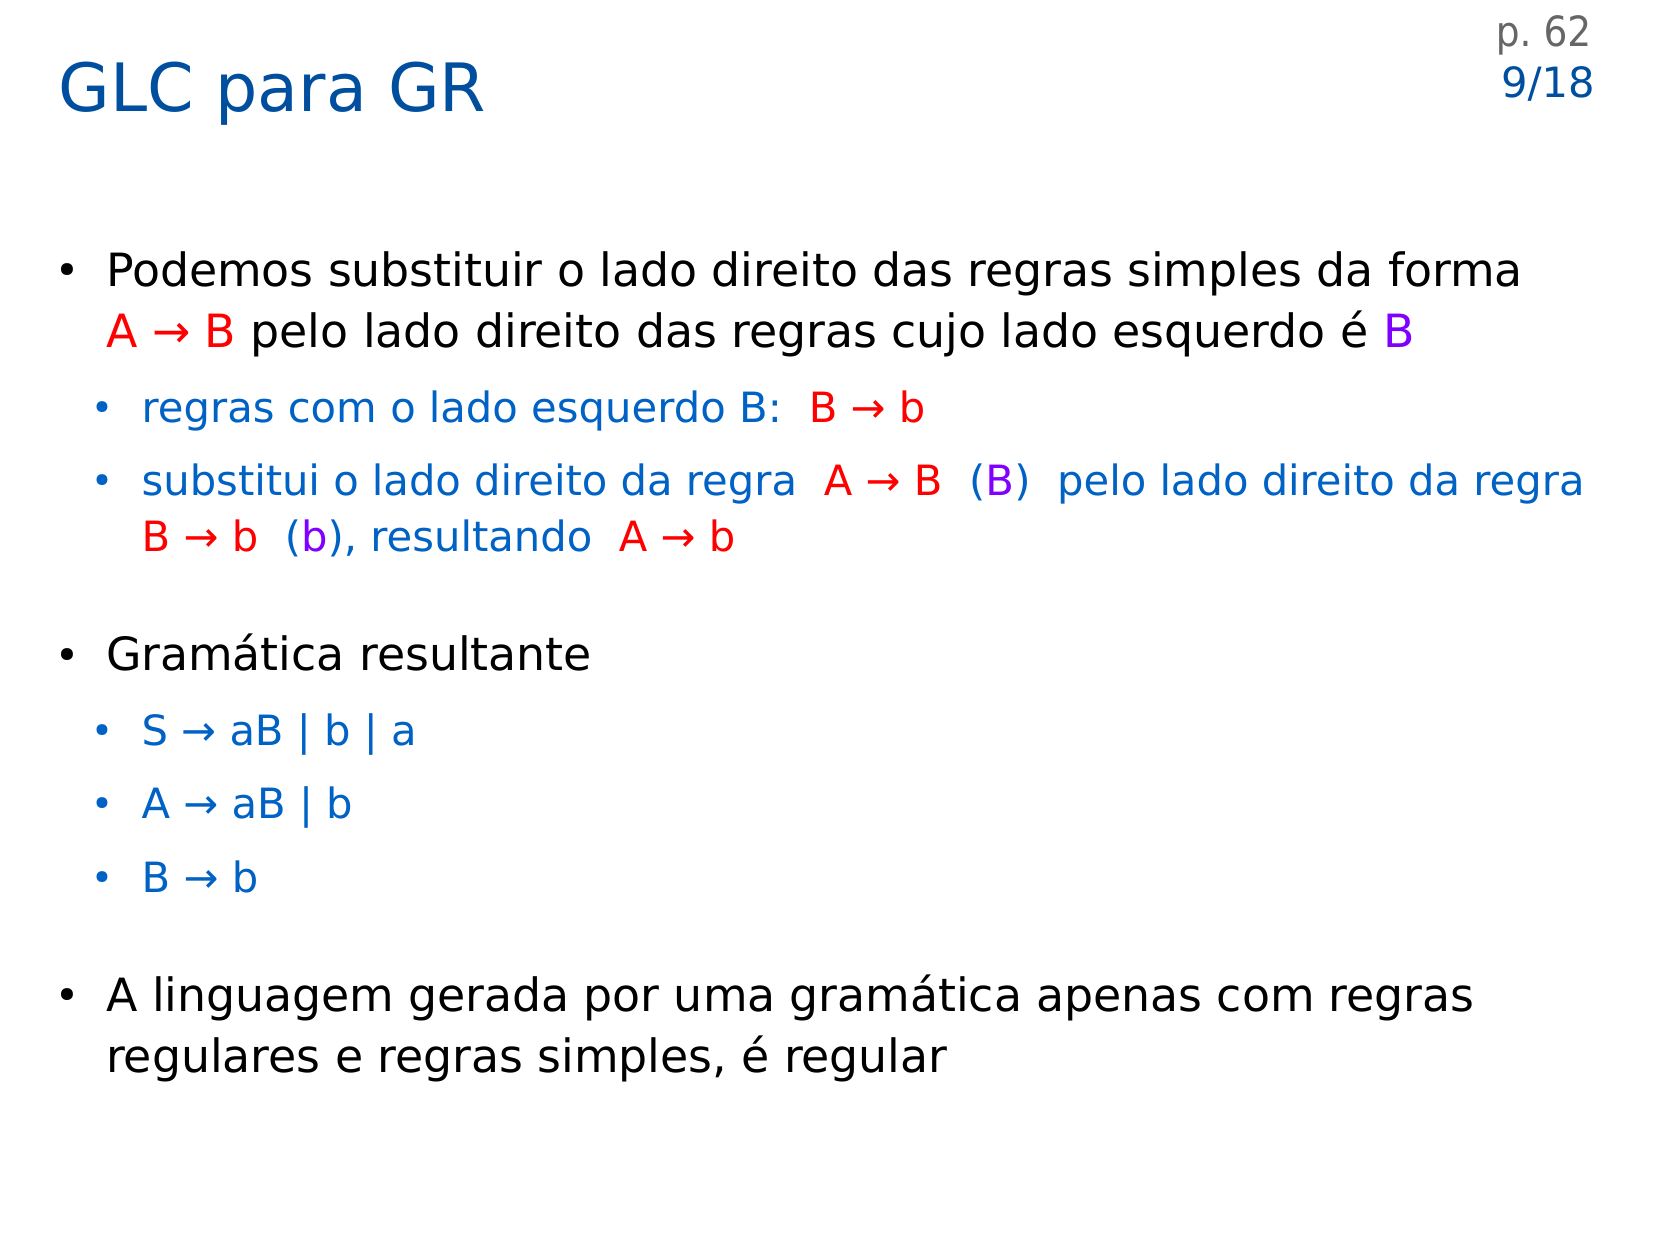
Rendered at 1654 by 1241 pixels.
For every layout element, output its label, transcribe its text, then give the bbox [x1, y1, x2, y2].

text_box p. 62 [1446, 0, 1607, 64]
list Podemos substituir o lado direito das regras simples da forma A → B pelo lado direito das regras cujo lado esquerdo é B regras com o lado esquerdo B: B → b substitui o lado direito da regra A → B (B) pelo lado direito da regra B → b (b), resultando A → b Gramática resultante S → aB | b | a A → aB | b B → b A linguagem gerada por uma gramática apenas com regras regulares e regras simples, é regular [59, 236, 1595, 1211]
title GLC para GR [59, 29, 1625, 148]
